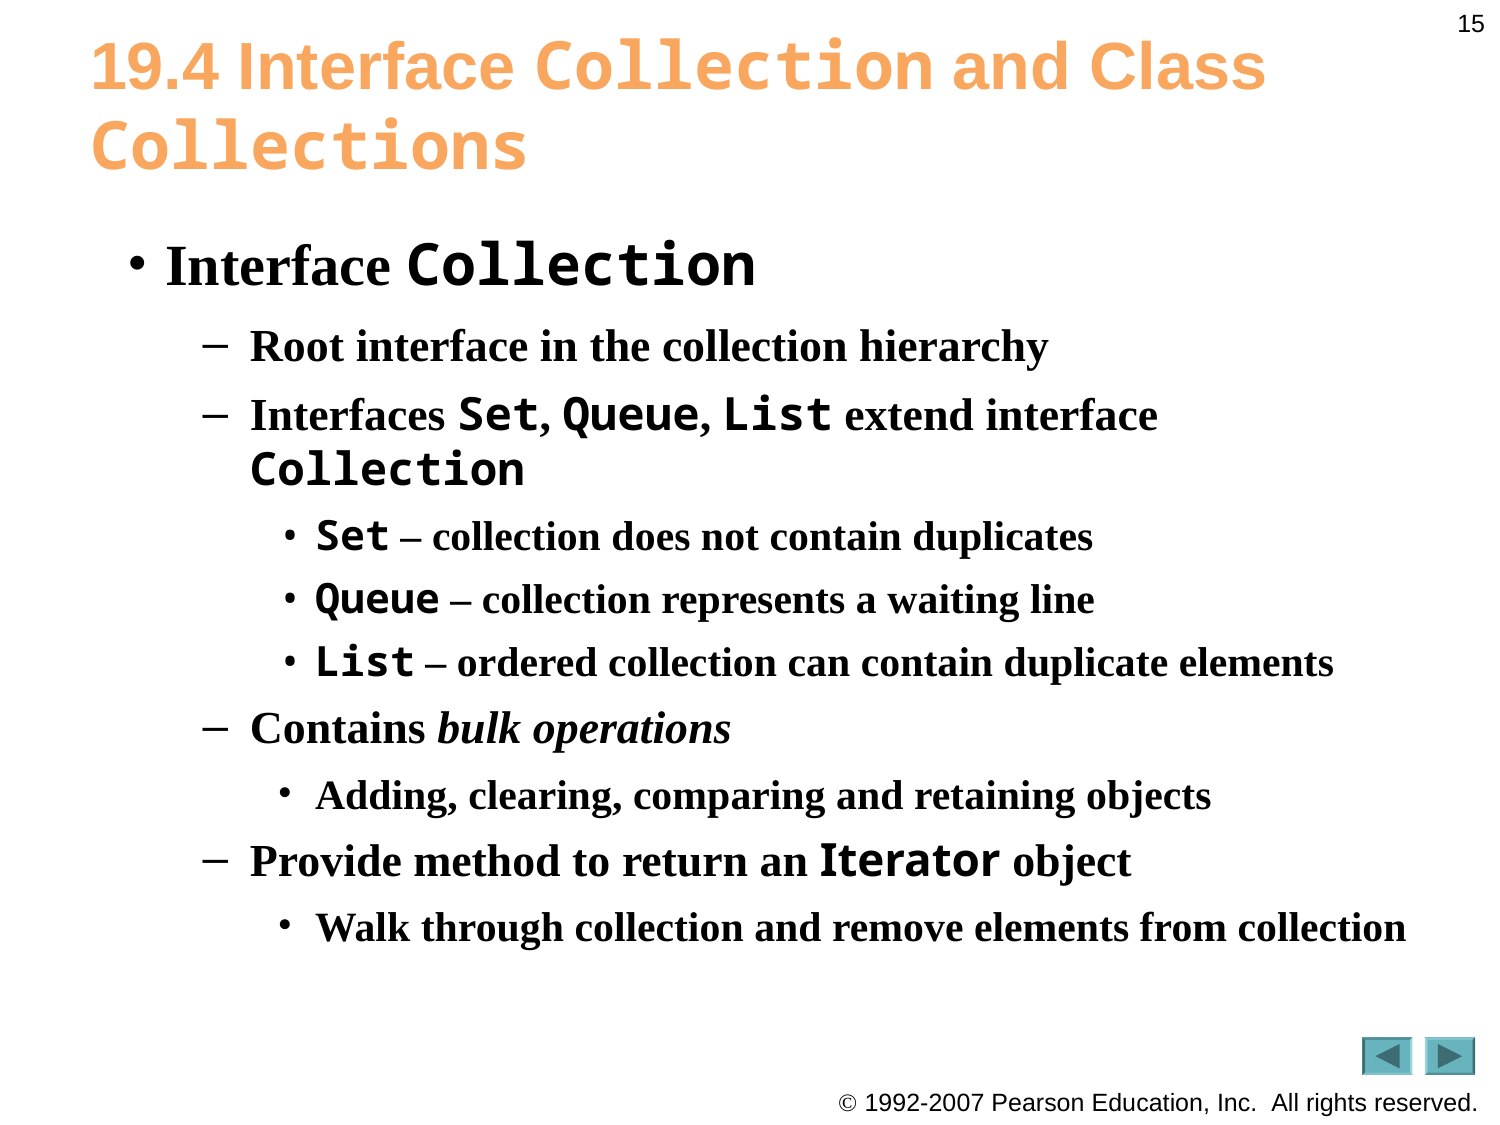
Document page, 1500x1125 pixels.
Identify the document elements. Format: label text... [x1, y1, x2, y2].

text_box <number> [1149, 0, 1500, 79]
list Interface Collection Root interface in the collection hierarchy Interfaces Set, Queue, List extend interface Collection Set – collection does not contain duplicates Queue – collection represents a waiting line List – ordered collection can contain duplicate elements Contains bulk operations Adding, clearing, comparing and retaining objects Provide method to return an Iterator object Walk through collection and remove elements from collection [112, 220, 1425, 963]
title 19.4 Interface Collection and Class Collections [75, 12, 1426, 200]
